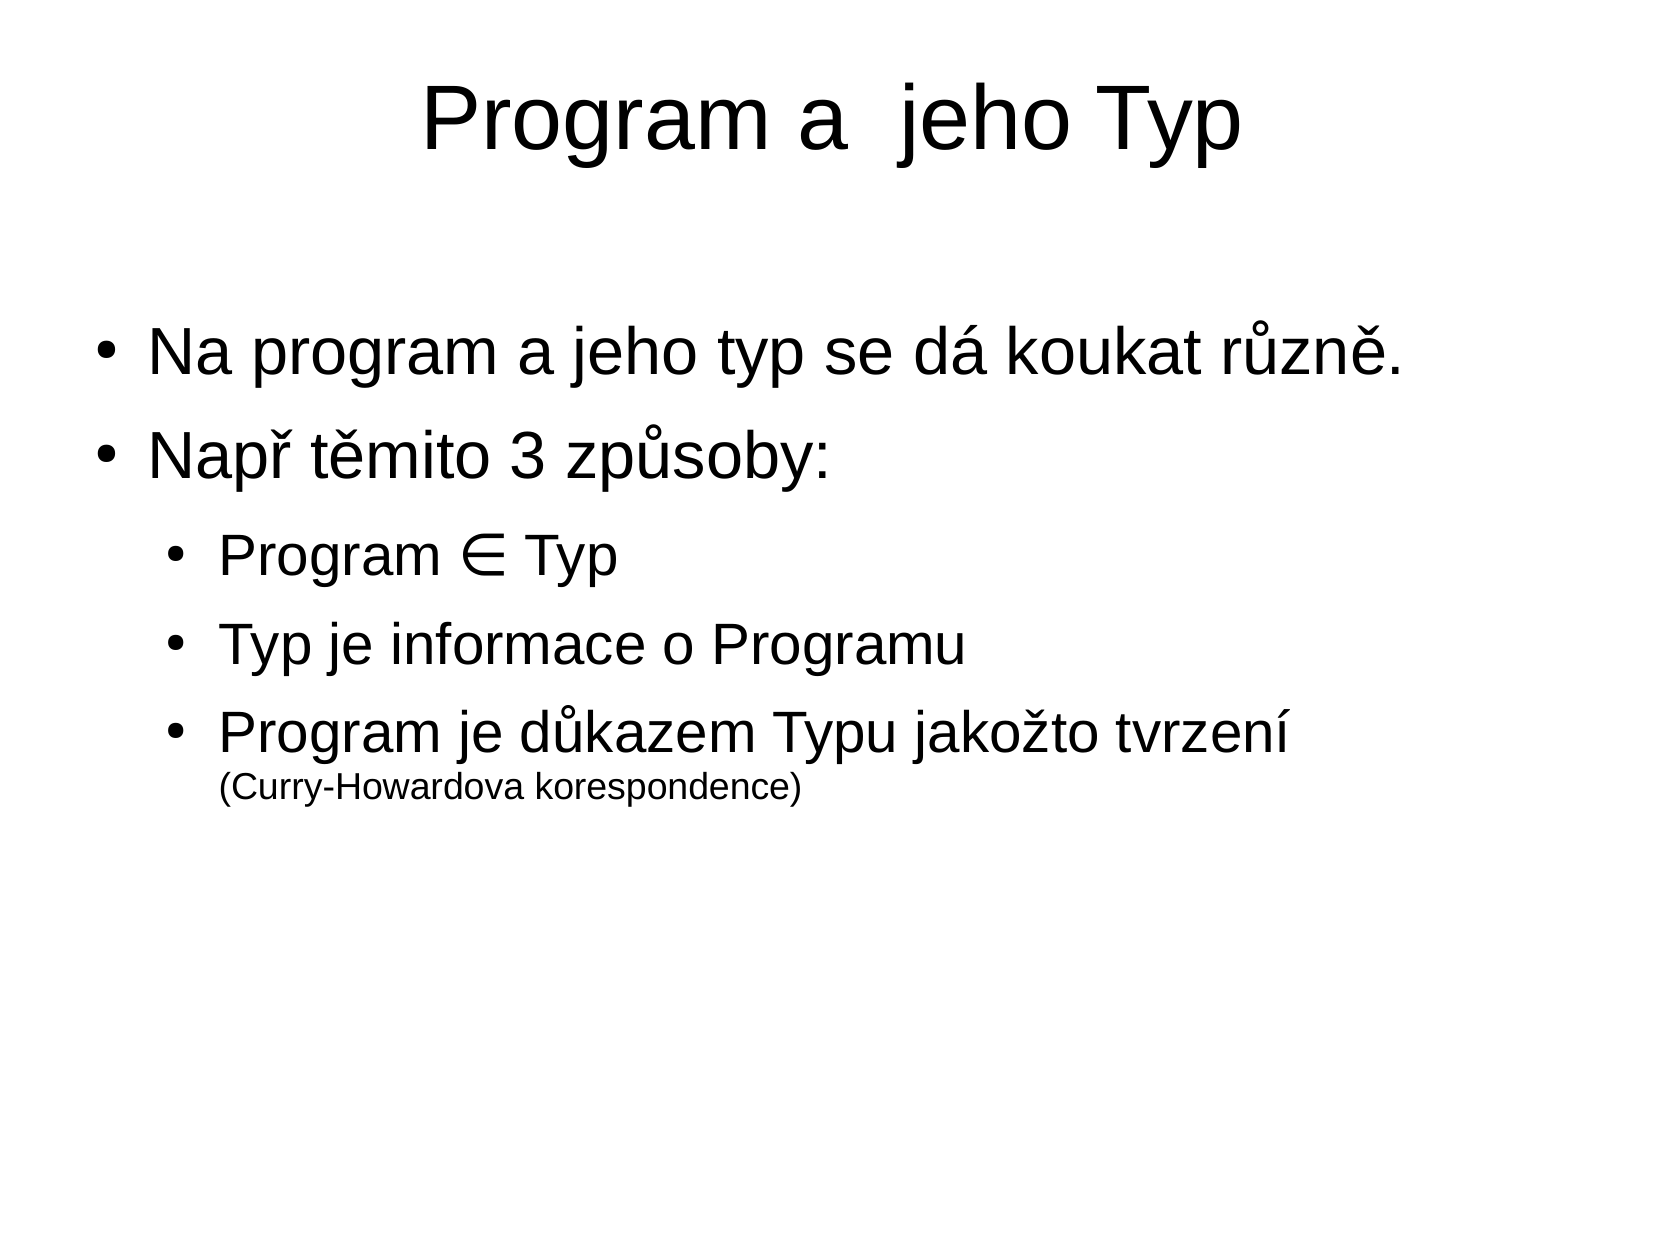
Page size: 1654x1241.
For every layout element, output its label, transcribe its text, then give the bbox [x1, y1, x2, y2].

title Program a jeho Typ [88, 59, 1577, 178]
list Na program a jeho typ se dá koukat různě. Např těmito 3 způsoby: Program ∈ Typ Typ je informace o Programu Program je důkazem Typu jakožto tvrzení (Curry-Howardova korespondence) [76, 314, 1565, 1241]
